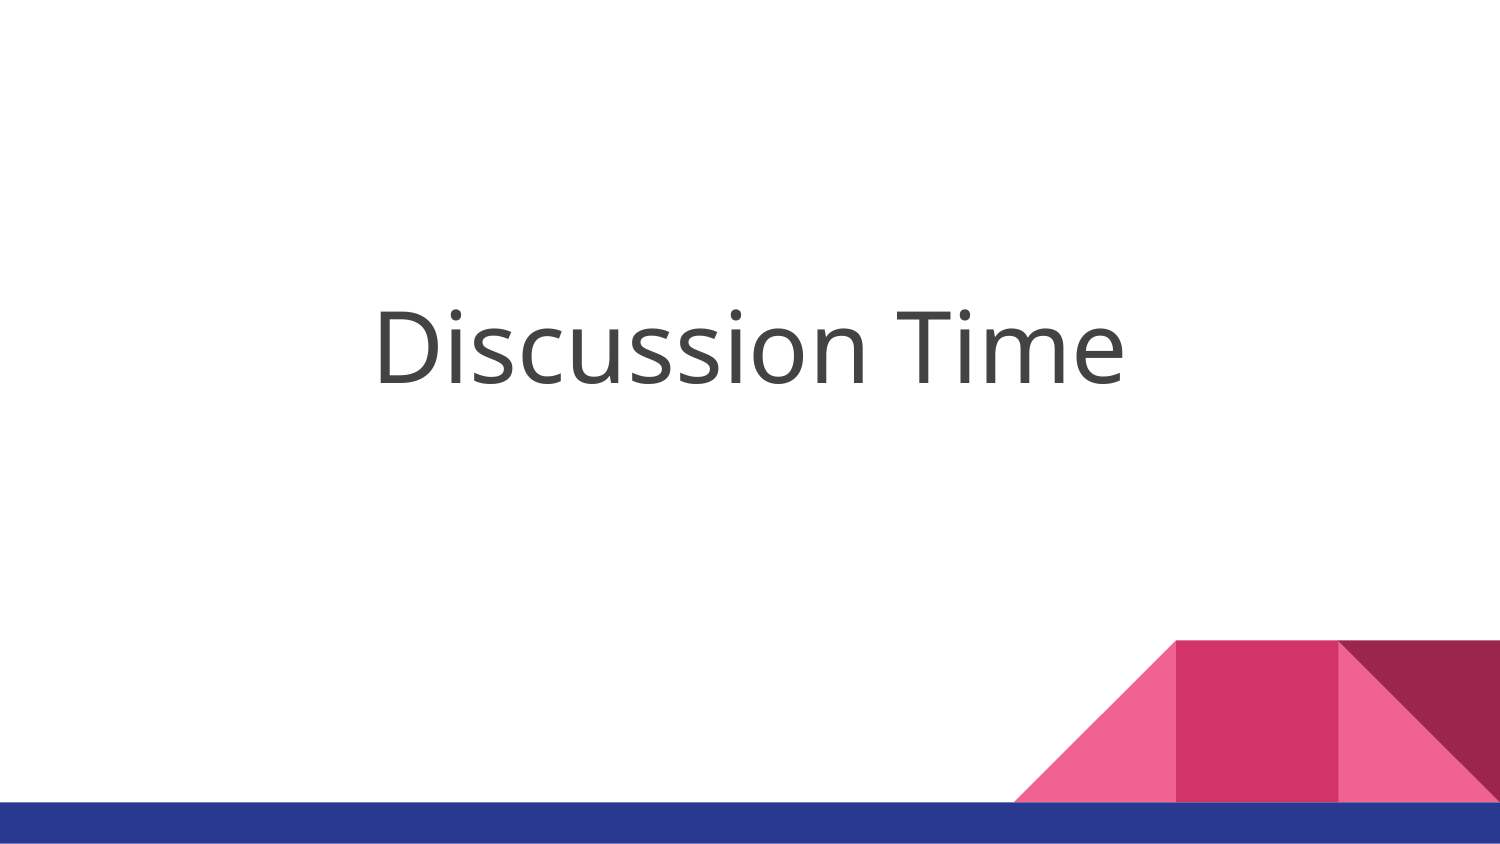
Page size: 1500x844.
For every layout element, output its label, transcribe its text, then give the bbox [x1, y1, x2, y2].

list Discussion Time [51, 115, 1449, 663]
